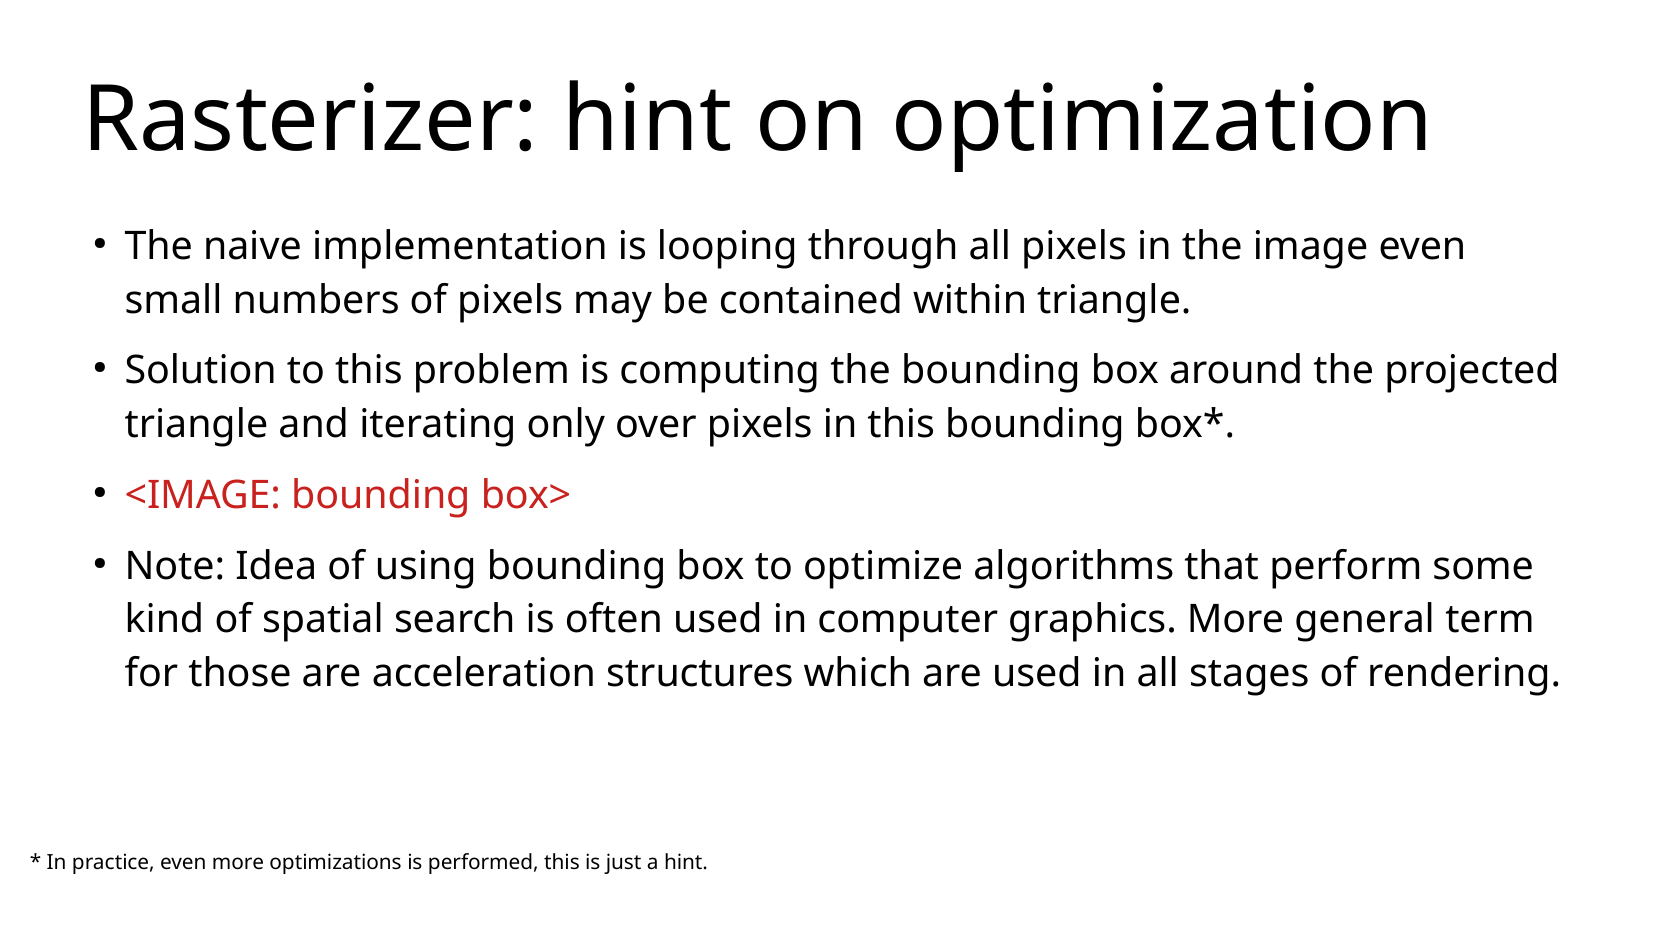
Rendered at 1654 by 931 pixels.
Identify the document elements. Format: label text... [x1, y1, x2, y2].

text_box * In practice, even more optimizations is performed, this is just a hint. [15, 840, 1636, 881]
title Rasterizer: hint on optimization [82, 37, 1571, 193]
list The naive implementation is looping through all pixels in the image even small numbers of pixels may be contained within triangle. Solution to this problem is computing the bounding box around the projected triangle and iterating only over pixels in this bounding box*. <IMAGE: bounding box> Note: Idea of using bounding box to optimize algorithms that perform some kind of spatial search is often used in computer graphics. More general term for those are acceleration structures which are used in all stages of rendering. [82, 217, 1571, 758]
